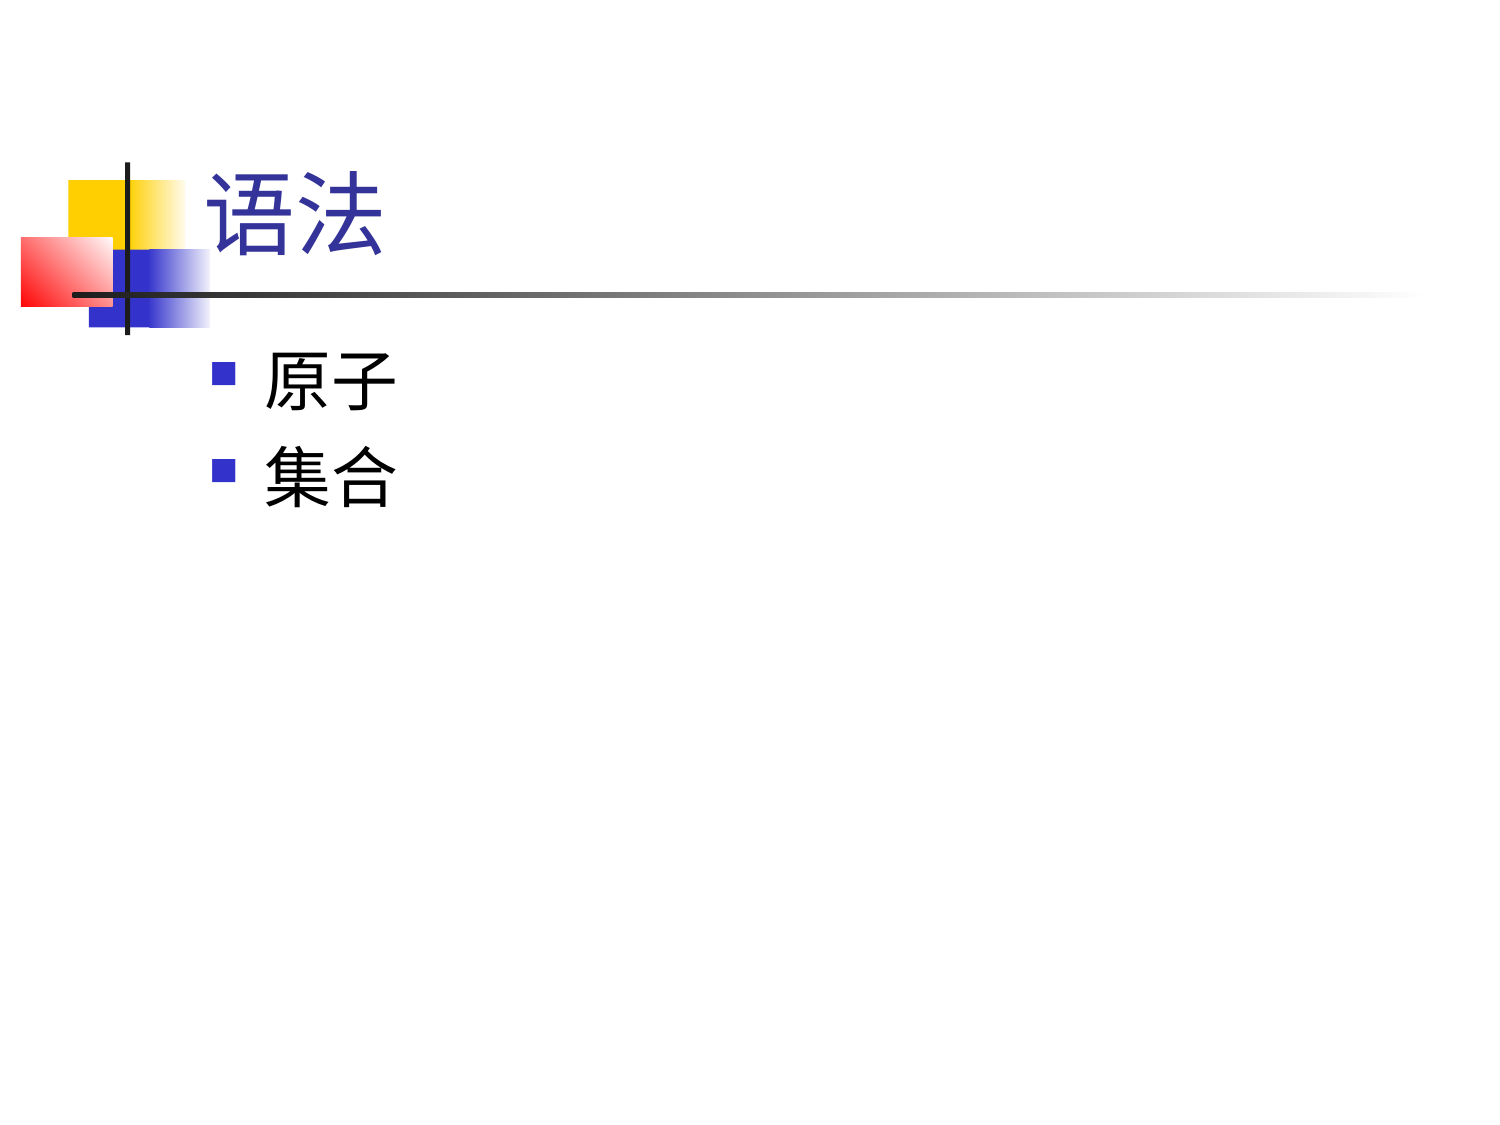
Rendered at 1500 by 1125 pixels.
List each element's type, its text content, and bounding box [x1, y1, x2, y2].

title 语法 [188, 35, 1468, 276]
list 原子 集合 [193, 331, 1469, 1007]
